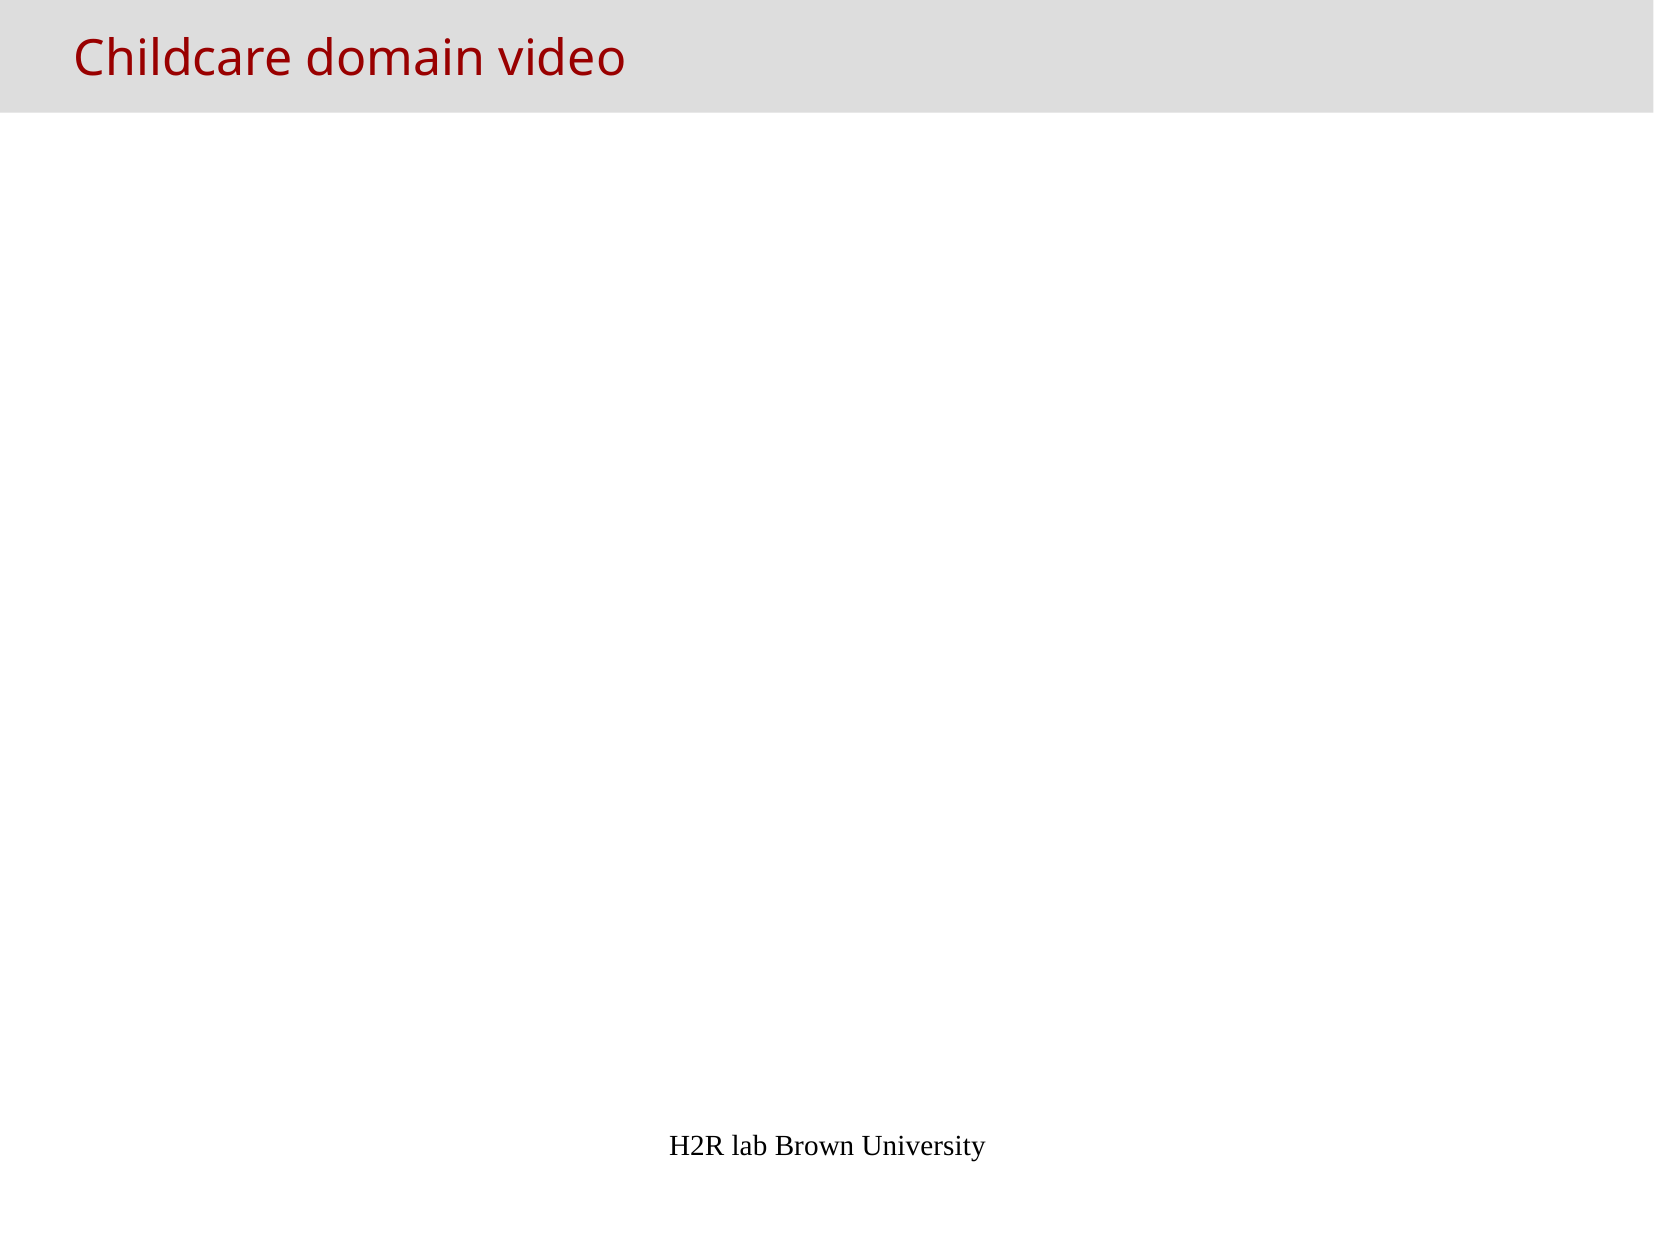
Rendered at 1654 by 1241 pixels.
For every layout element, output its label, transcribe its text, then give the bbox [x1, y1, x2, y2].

title Childcare domain video [0, 0, 1654, 113]
